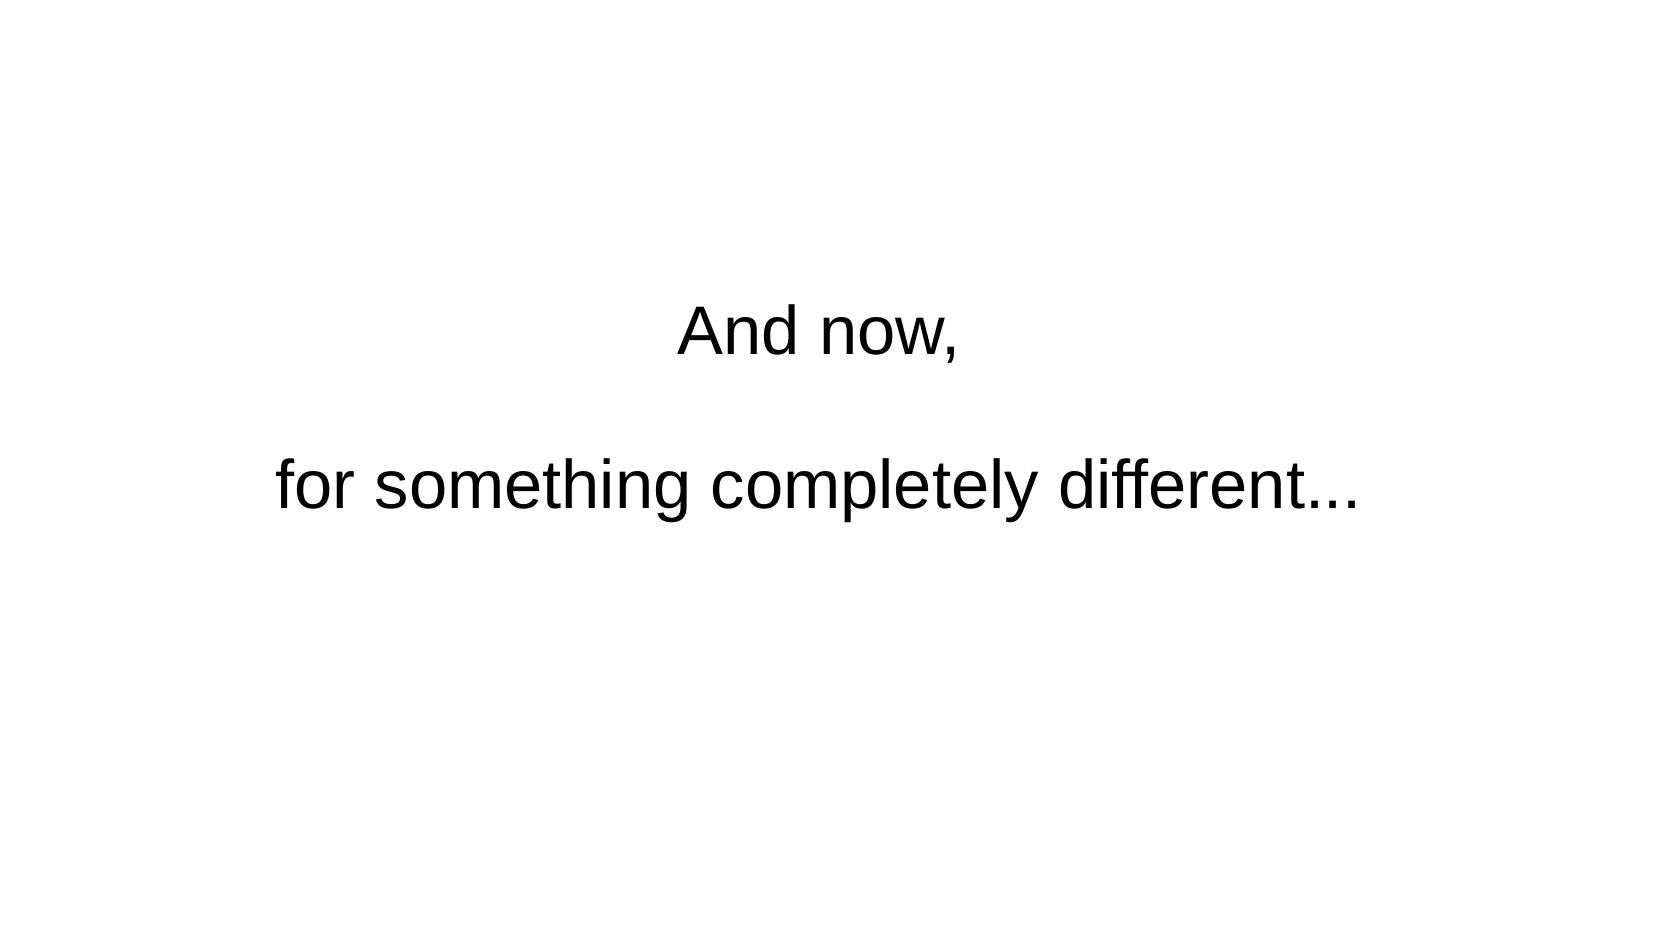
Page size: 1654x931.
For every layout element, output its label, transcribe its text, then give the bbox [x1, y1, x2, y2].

title And now, for something completely different... [75, 0, 1564, 816]
